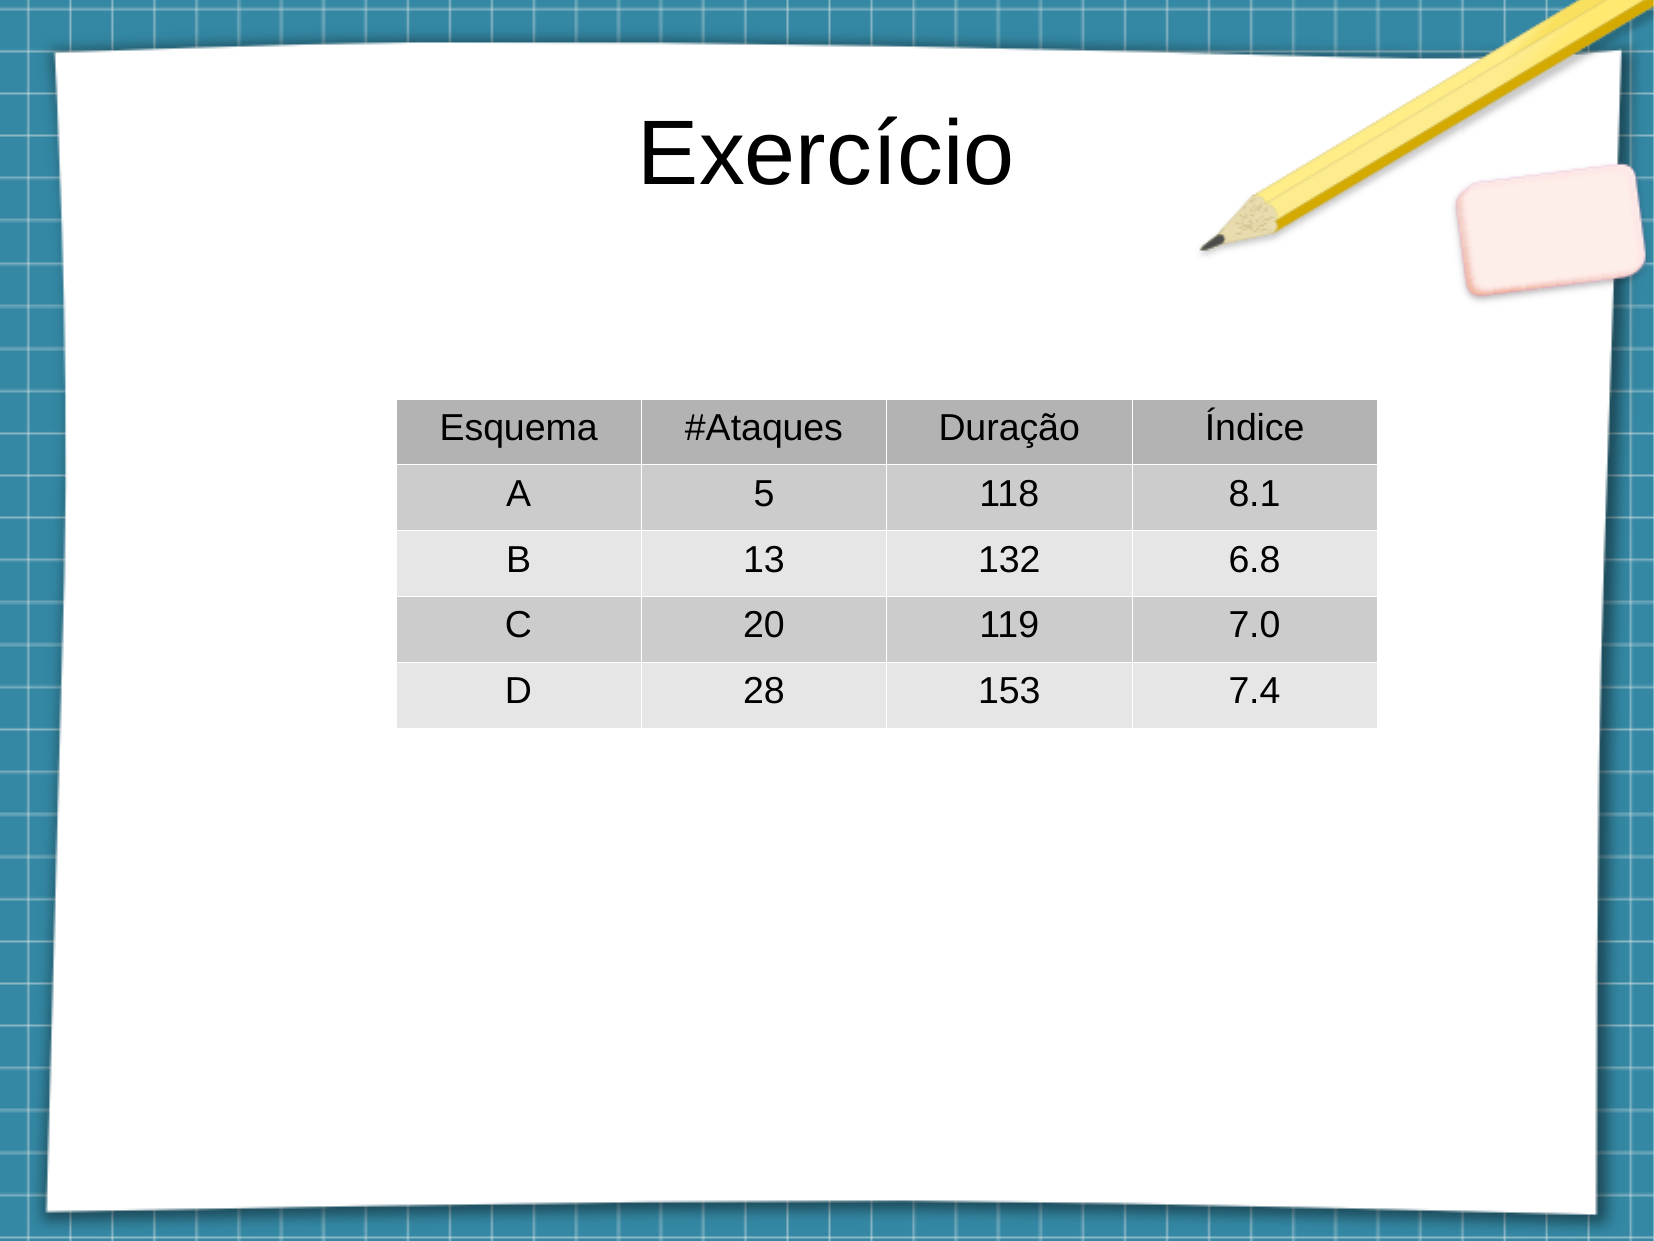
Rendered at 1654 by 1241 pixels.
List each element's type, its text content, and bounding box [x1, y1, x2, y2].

table_cell 7.0 [1133, 597, 1377, 662]
picture [0, 0, 1654, 1241]
table_cell 20 [642, 597, 886, 662]
table_cell 6.8 [1133, 531, 1377, 596]
table_cell 13 [642, 531, 886, 596]
table_cell A [397, 465, 641, 530]
table_cell 118 [887, 465, 1132, 530]
table_cell 132 [887, 531, 1132, 596]
table_cell D [397, 663, 641, 728]
table_cell 5 [642, 465, 886, 530]
table_cell 7.4 [1133, 663, 1377, 728]
table_header Esquema [397, 400, 641, 464]
table_header Duração [887, 400, 1132, 464]
table_header #Ataques [642, 400, 886, 464]
table_cell 153 [887, 663, 1132, 728]
table_cell C [397, 597, 641, 662]
table_cell 28 [642, 663, 886, 728]
table_cell 8.1 [1133, 465, 1377, 530]
table_header Índice [1133, 400, 1377, 464]
title Exercício [82, 49, 1571, 257]
table_cell 119 [887, 597, 1132, 662]
table_cell B [397, 531, 641, 596]
